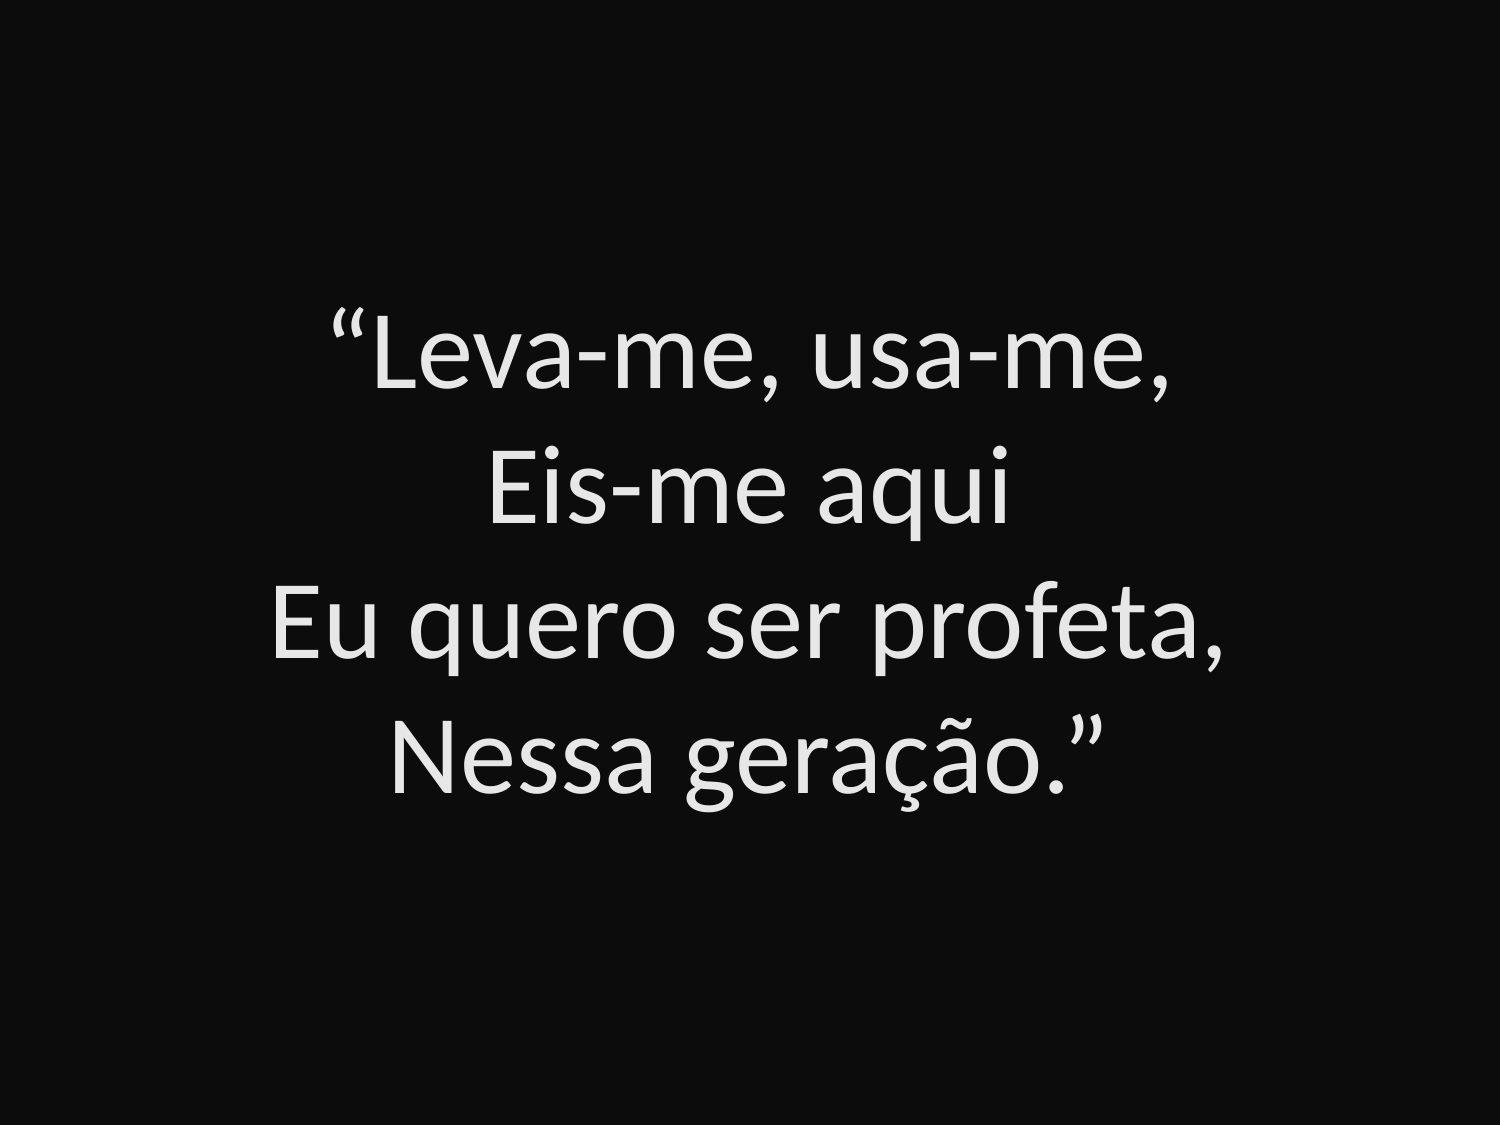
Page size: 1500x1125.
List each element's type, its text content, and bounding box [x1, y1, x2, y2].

title “Leva-me, usa-me, Eis-me aqui Eu quero ser profeta, Nessa geração.” [75, 45, 1424, 1047]
